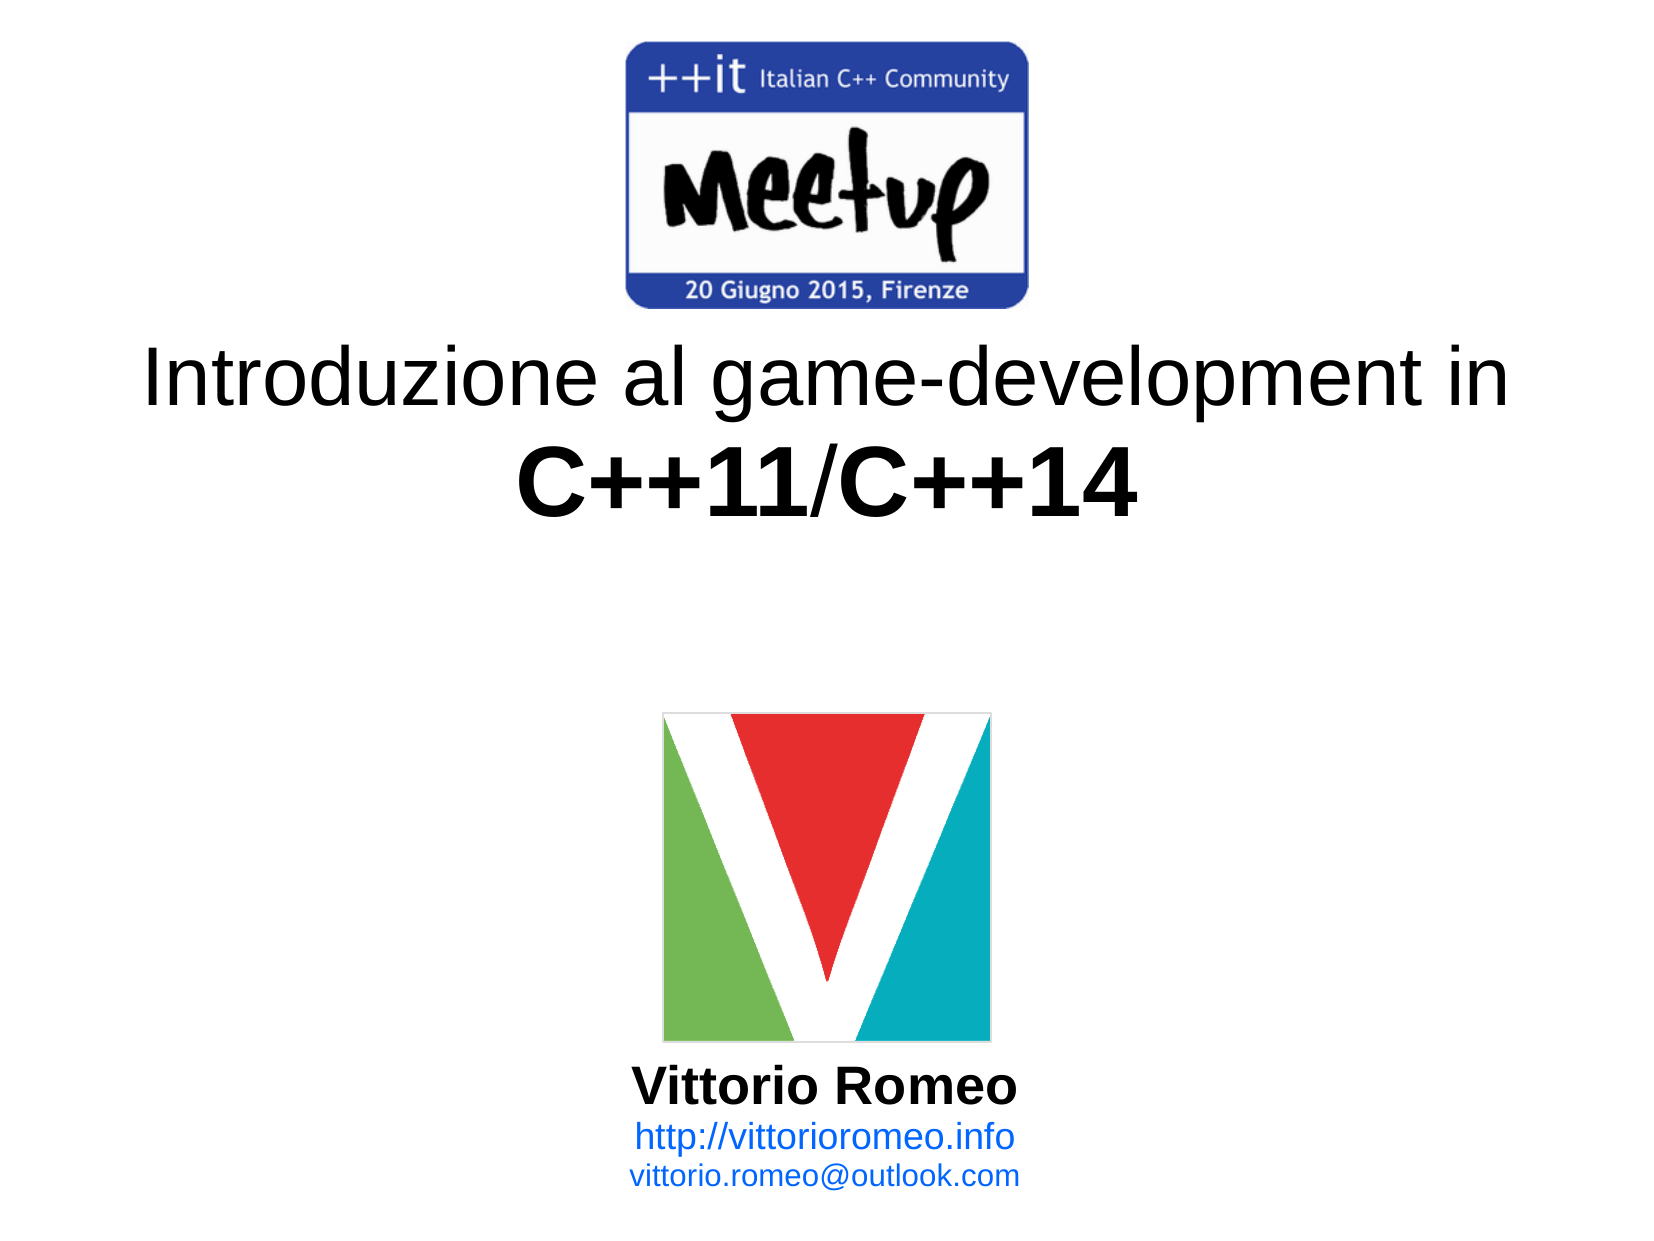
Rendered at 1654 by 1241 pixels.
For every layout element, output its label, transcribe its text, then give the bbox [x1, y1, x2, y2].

picture [663, 714, 991, 1041]
picture [625, 41, 1029, 309]
title Introduzione al game-development in C++11/C++14 [82, 244, 1571, 609]
text_box Vittorio Romeo http://vittorioromeo.info vittorio.romeo@outlook.com [614, 1048, 1039, 1201]
